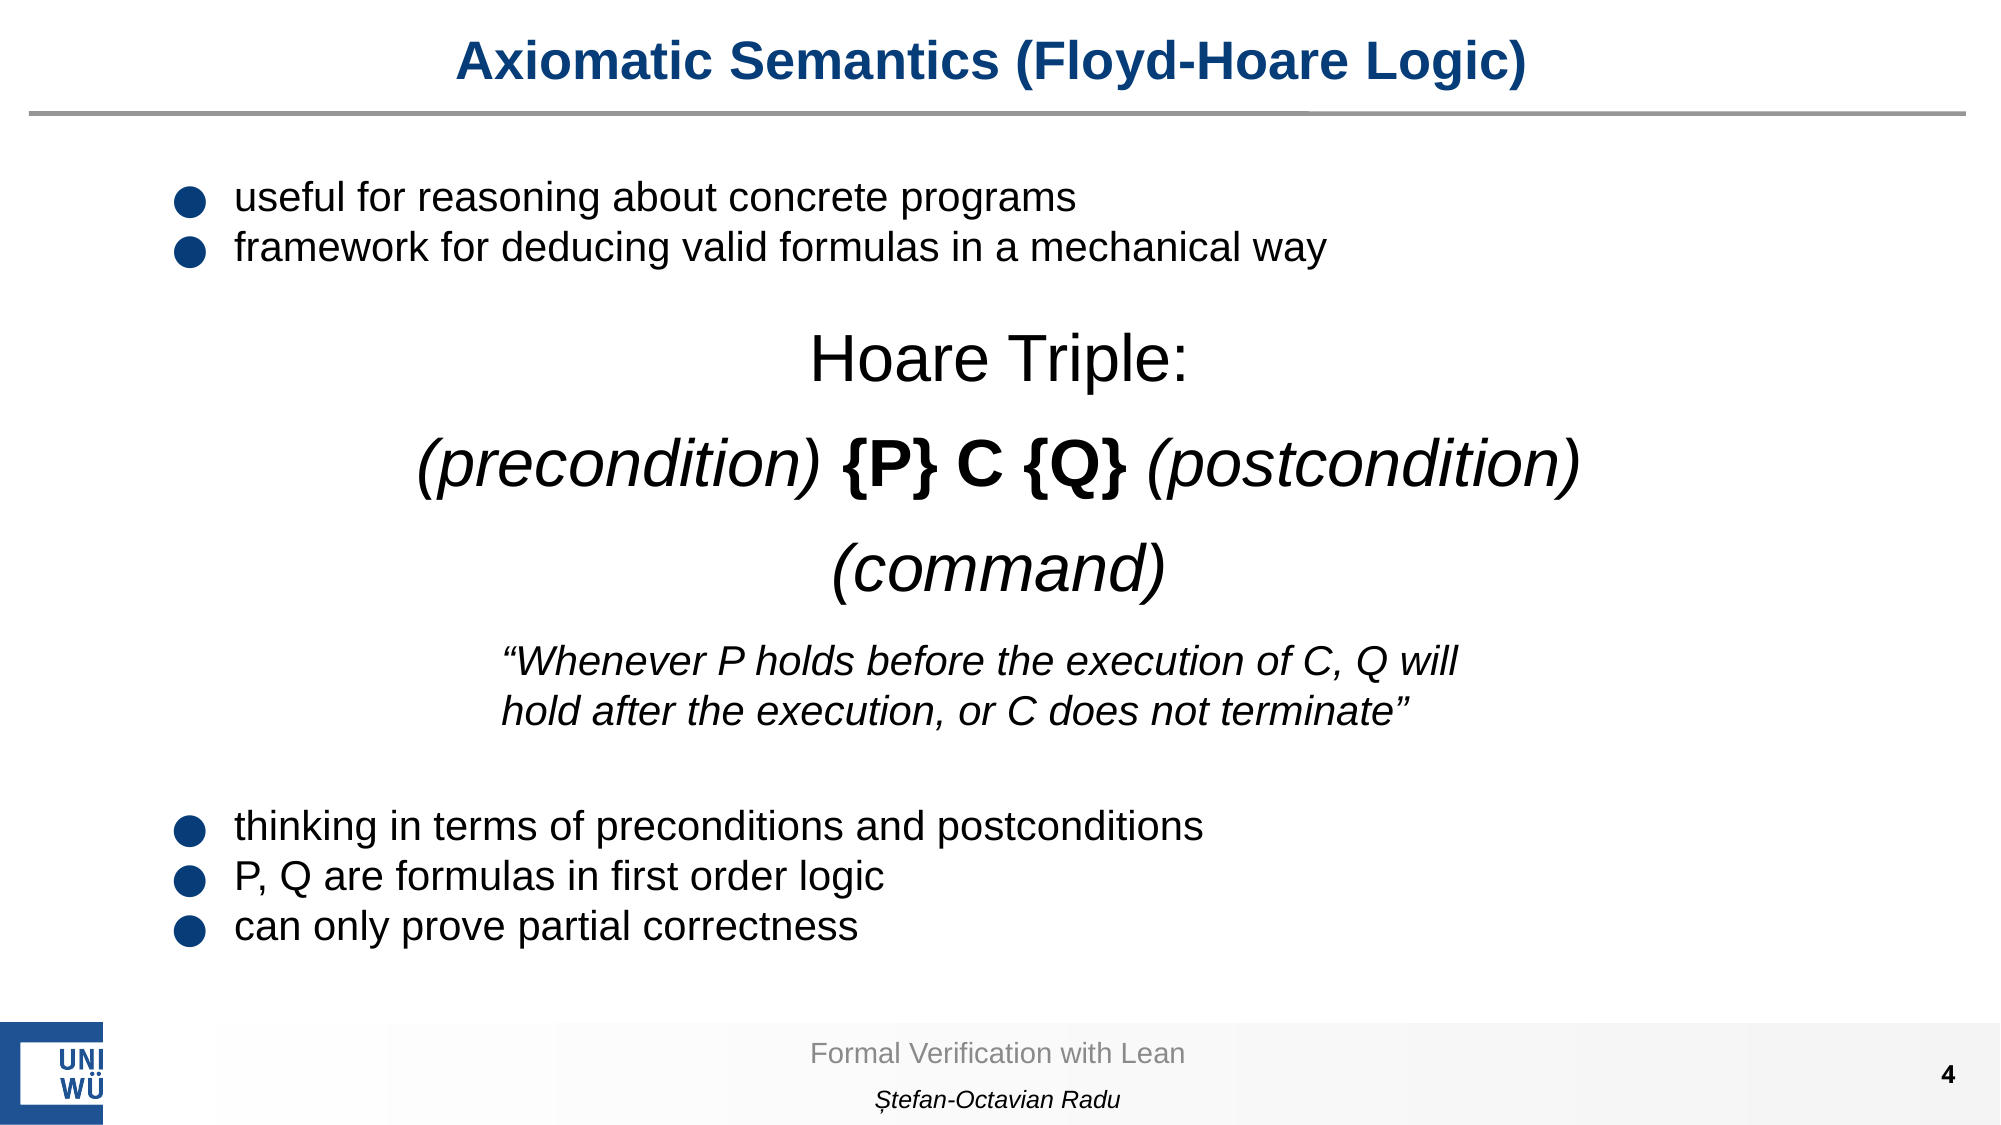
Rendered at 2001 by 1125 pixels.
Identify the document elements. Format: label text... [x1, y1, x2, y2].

title Axiomatic Semantics (Floyd-Hoare Logic) [118, 4, 1867, 111]
text_box useful for reasoning about concrete programs framework for deducing valid formulas in a mechanical way [144, 154, 1698, 285]
picture [0, 1022, 103, 1125]
text_box thinking in terms of preconditions and postconditions P, Q are formulas in first order logic can only prove partial correctness [144, 783, 1221, 965]
text_box “Whenever P holds before the execution of C, Q will hold after the execution, or C does not terminate” [486, 618, 1498, 749]
text_box Hoare Triple: (precondition) {P} C {Q} (postcondition) (command) [331, 299, 1669, 621]
